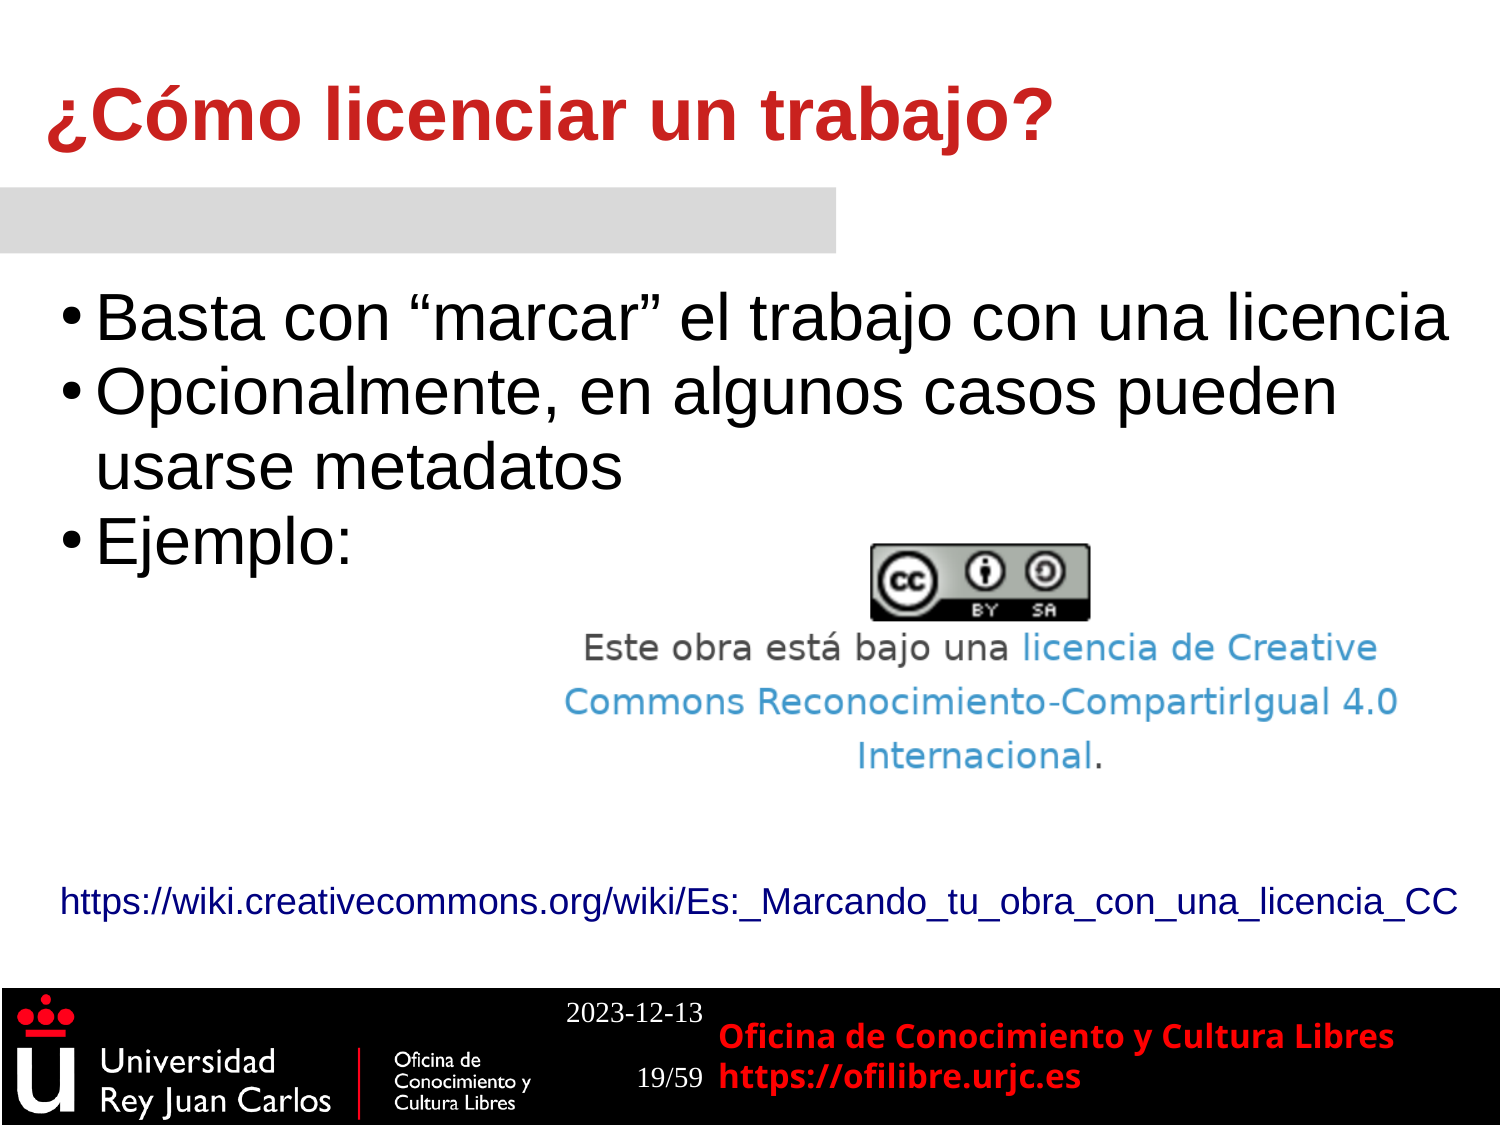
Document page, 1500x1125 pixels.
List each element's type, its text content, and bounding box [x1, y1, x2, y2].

text_box ¿Cómo licenciar un trabajo? [30, 64, 1306, 248]
text_box Basta con “marcar” el trabajo con una licencia Opcionalmente, en algunos casos pueden usarse metadatos Ejemplo: [45, 272, 1486, 587]
title [75, 7, 1425, 196]
picture [17, 994, 531, 1120]
picture [560, 531, 1406, 781]
text_box https://wiki.creativecommons.org/wiki/Es:_Marcando_tu_obra_con_una_licencia_CC [45, 873, 1474, 931]
